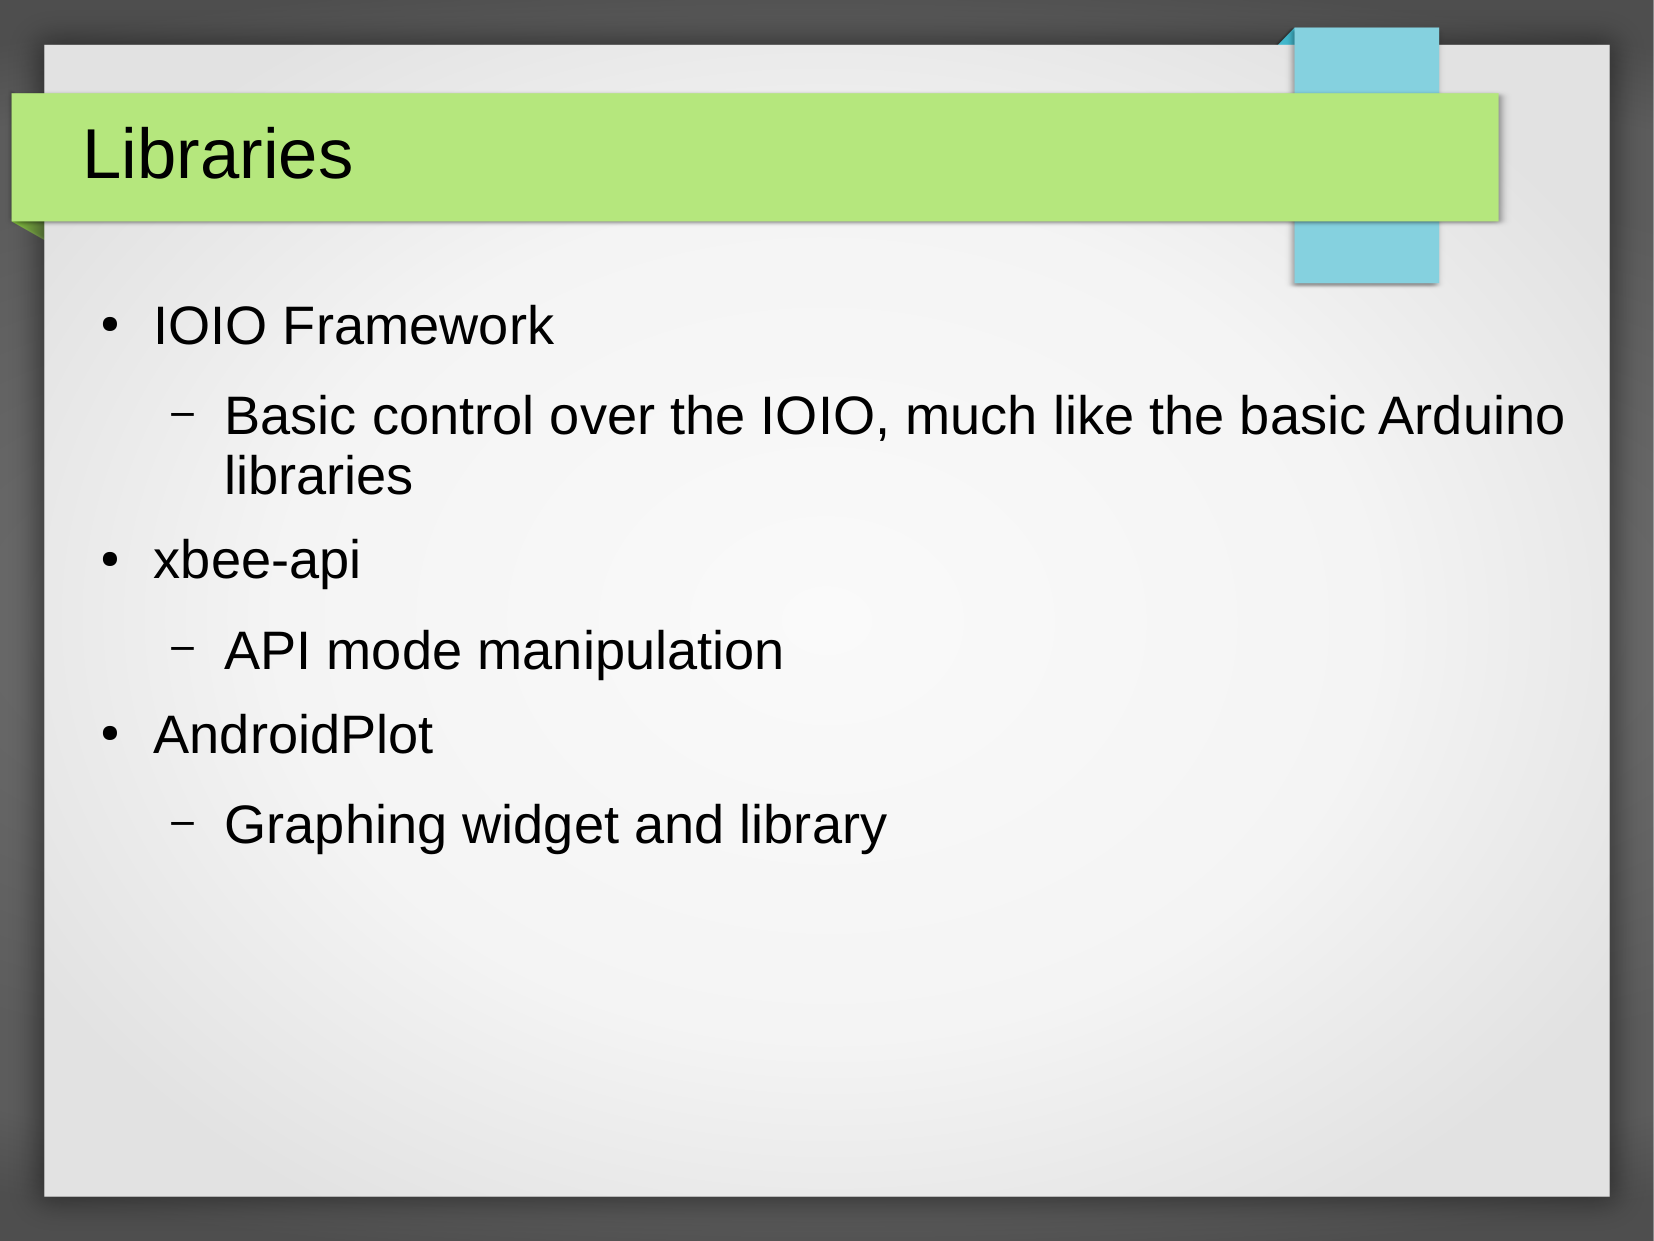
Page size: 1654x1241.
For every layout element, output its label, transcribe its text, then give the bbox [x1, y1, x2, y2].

title Libraries [82, 94, 1264, 213]
list IOIO Framework Basic control over the IOIO, much like the basic Arduino libraries xbee-api API mode manipulation AndroidPlot Graphing widget and library [82, 295, 1571, 1015]
picture [0, 0, 1654, 1241]
